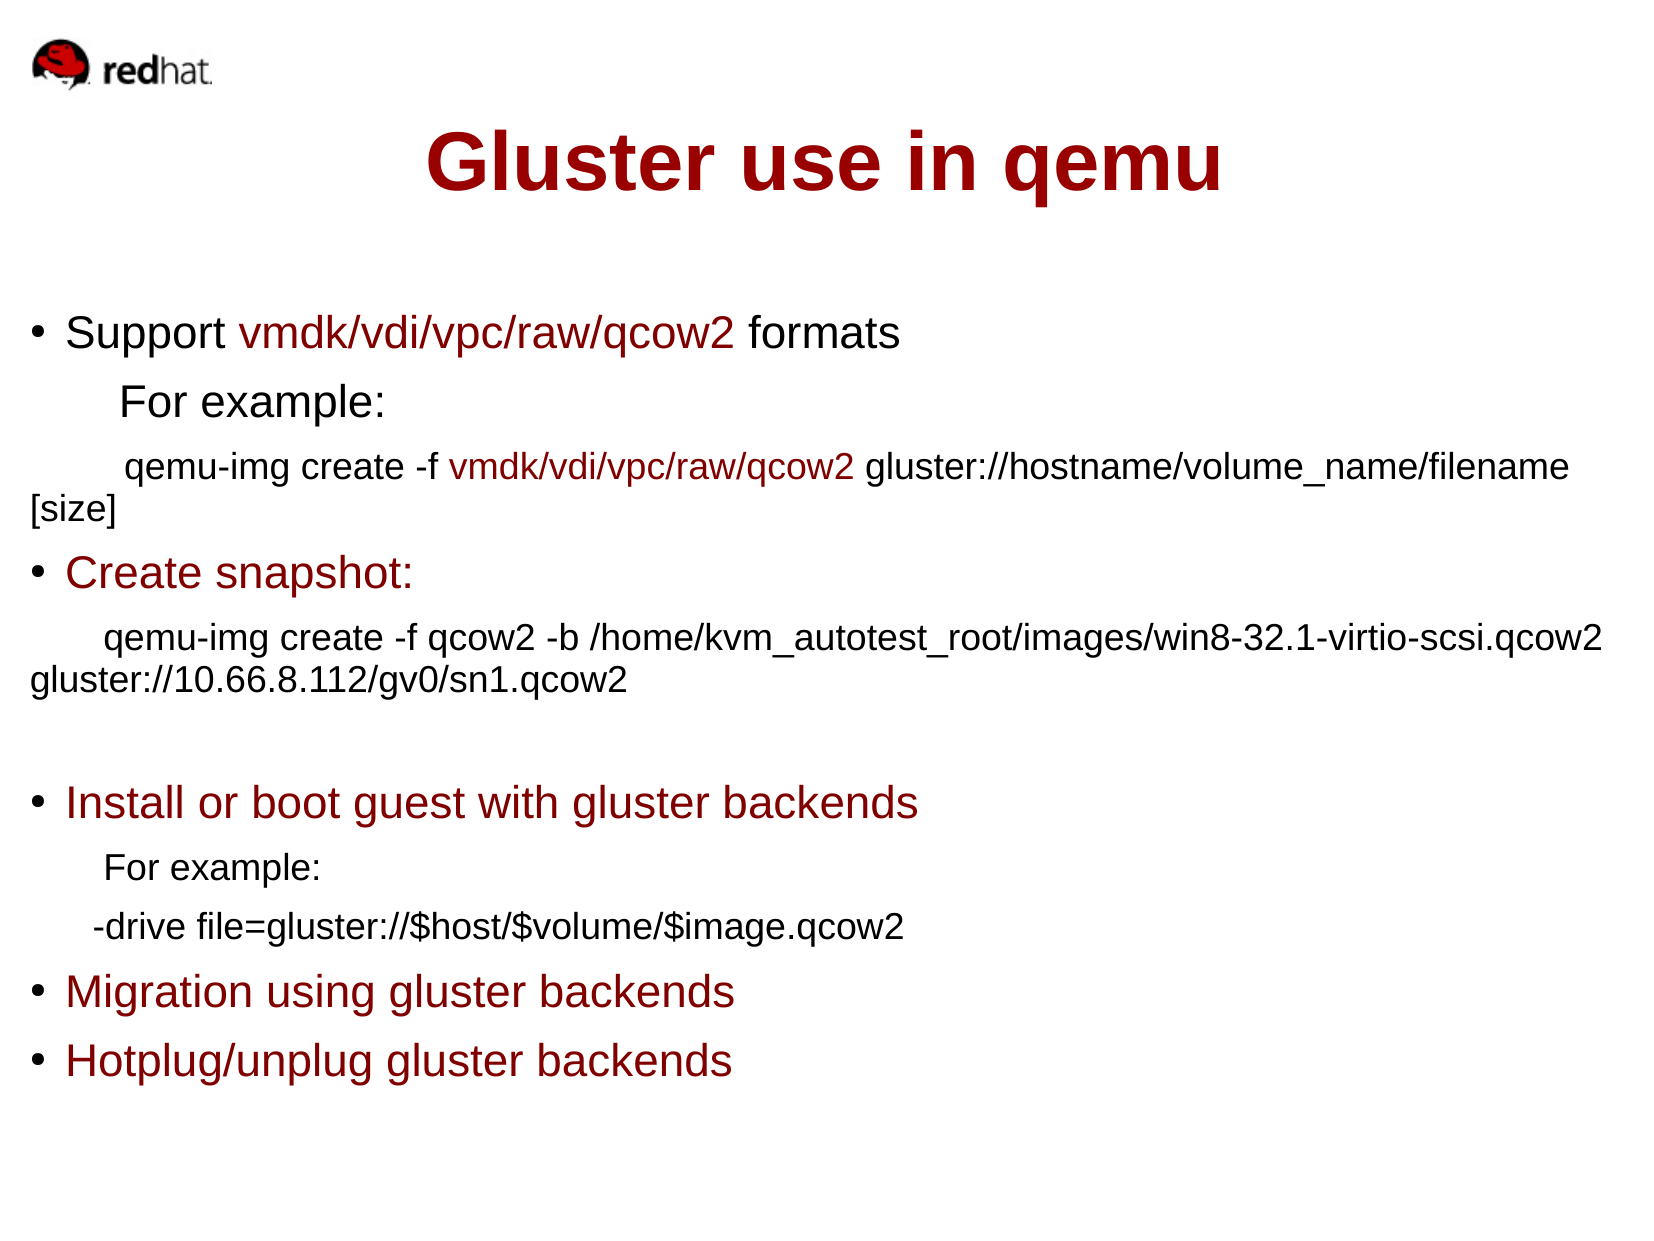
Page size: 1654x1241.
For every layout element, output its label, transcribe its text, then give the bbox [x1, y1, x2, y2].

text_box Gluster use in qemu [112, 107, 1538, 216]
picture [31, 37, 212, 98]
text_box [37, 721, 1576, 1163]
text_box Support vmdk/vdi/vpc/raw/qcow2 formats For example: qemu-img create -f vmdk/vdi/vpc/raw/qcow2 gluster://hostname/volume_name/filename [size] Create snapshot: qemu-img create -f qcow2 -b /home/kvm_autotest_root/images/win8-32.1-virtio-scsi.qcow2 gluster://10.66.8.112/gv0/sn1.qcow2 Install or boot guest with gluster backends For example: -drive file=gluster://$host/$volume/$image.qcow2 Migration using gluster backends Hotplug/unplug gluster backends [15, 300, 1651, 1241]
